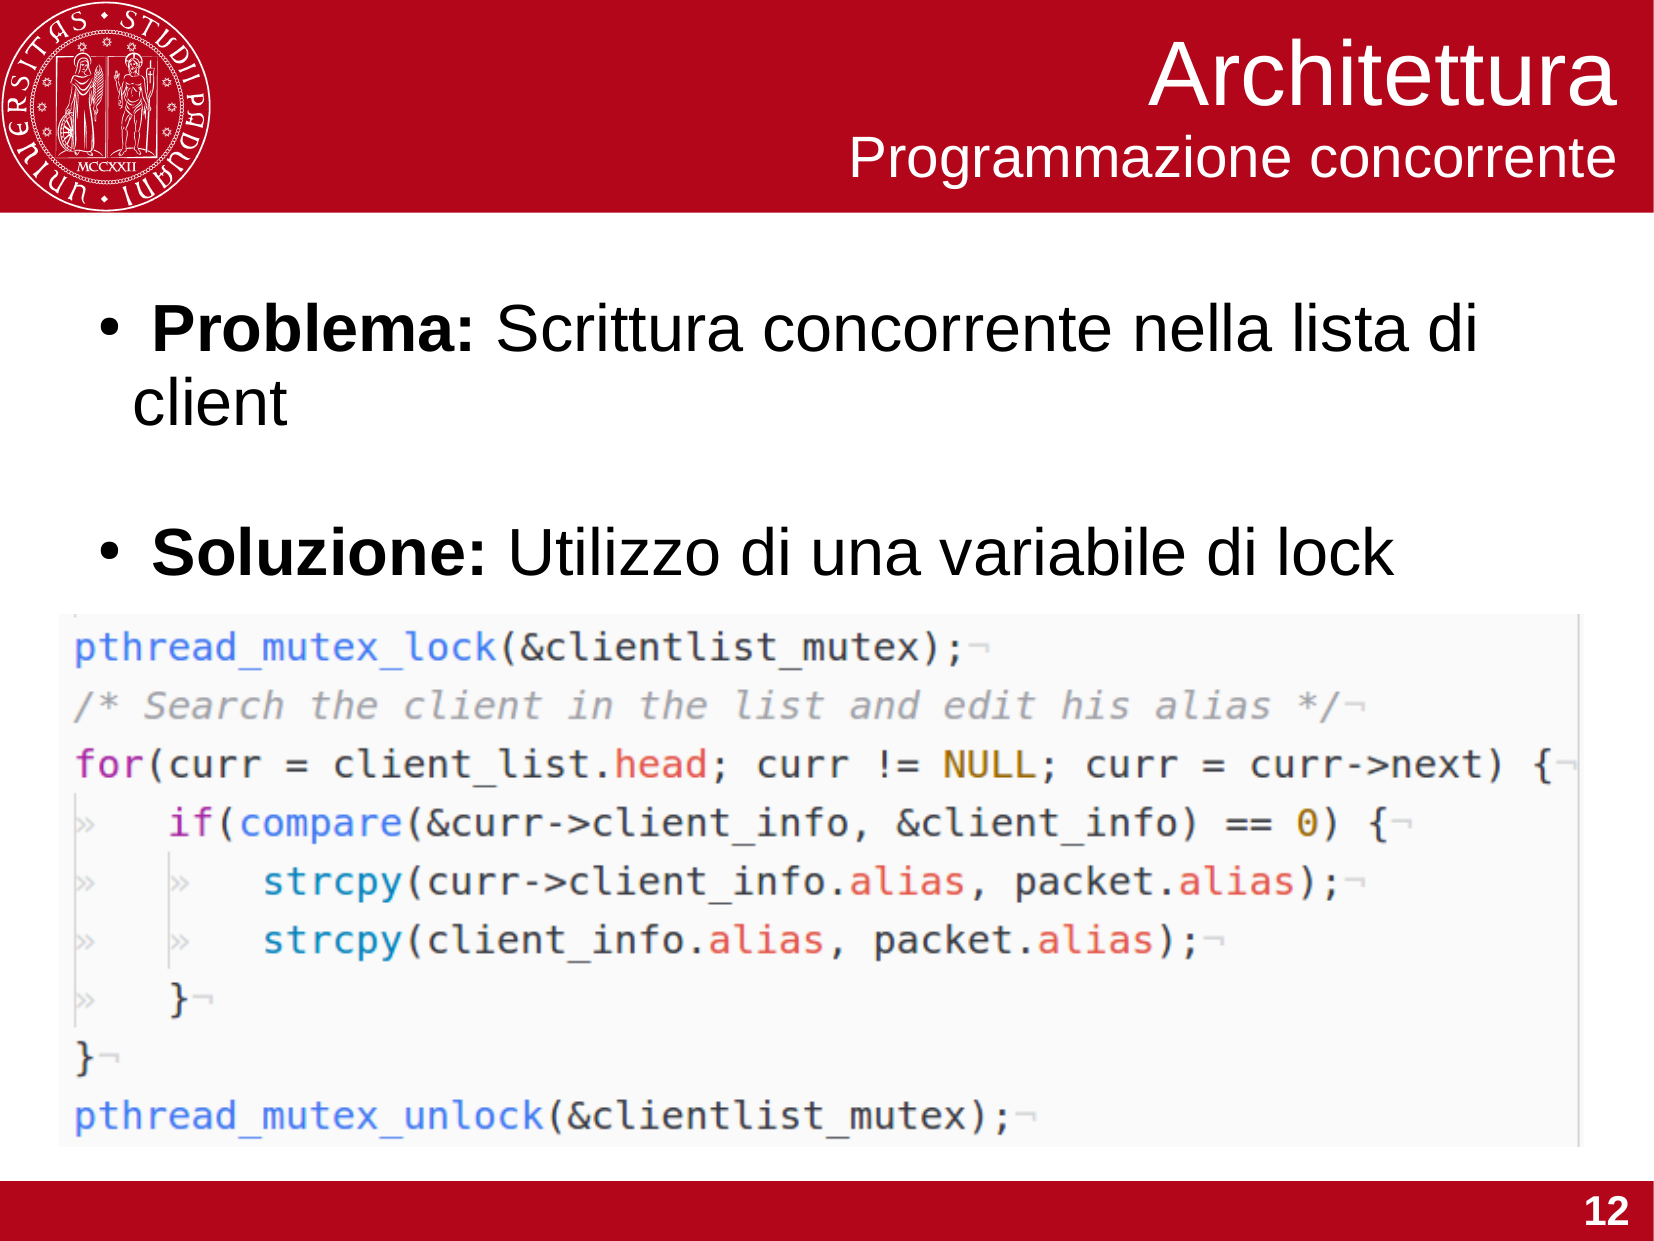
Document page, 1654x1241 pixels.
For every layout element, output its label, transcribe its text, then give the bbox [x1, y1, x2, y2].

picture [0, 0, 212, 213]
picture [59, 614, 1584, 1147]
text_box Problema: Scrittura concorrente nella lista di client Soluzione: Utilizzo di una variabile di lock [82, 271, 1571, 614]
title Architettura Programmazione concorrente [259, 0, 1619, 213]
